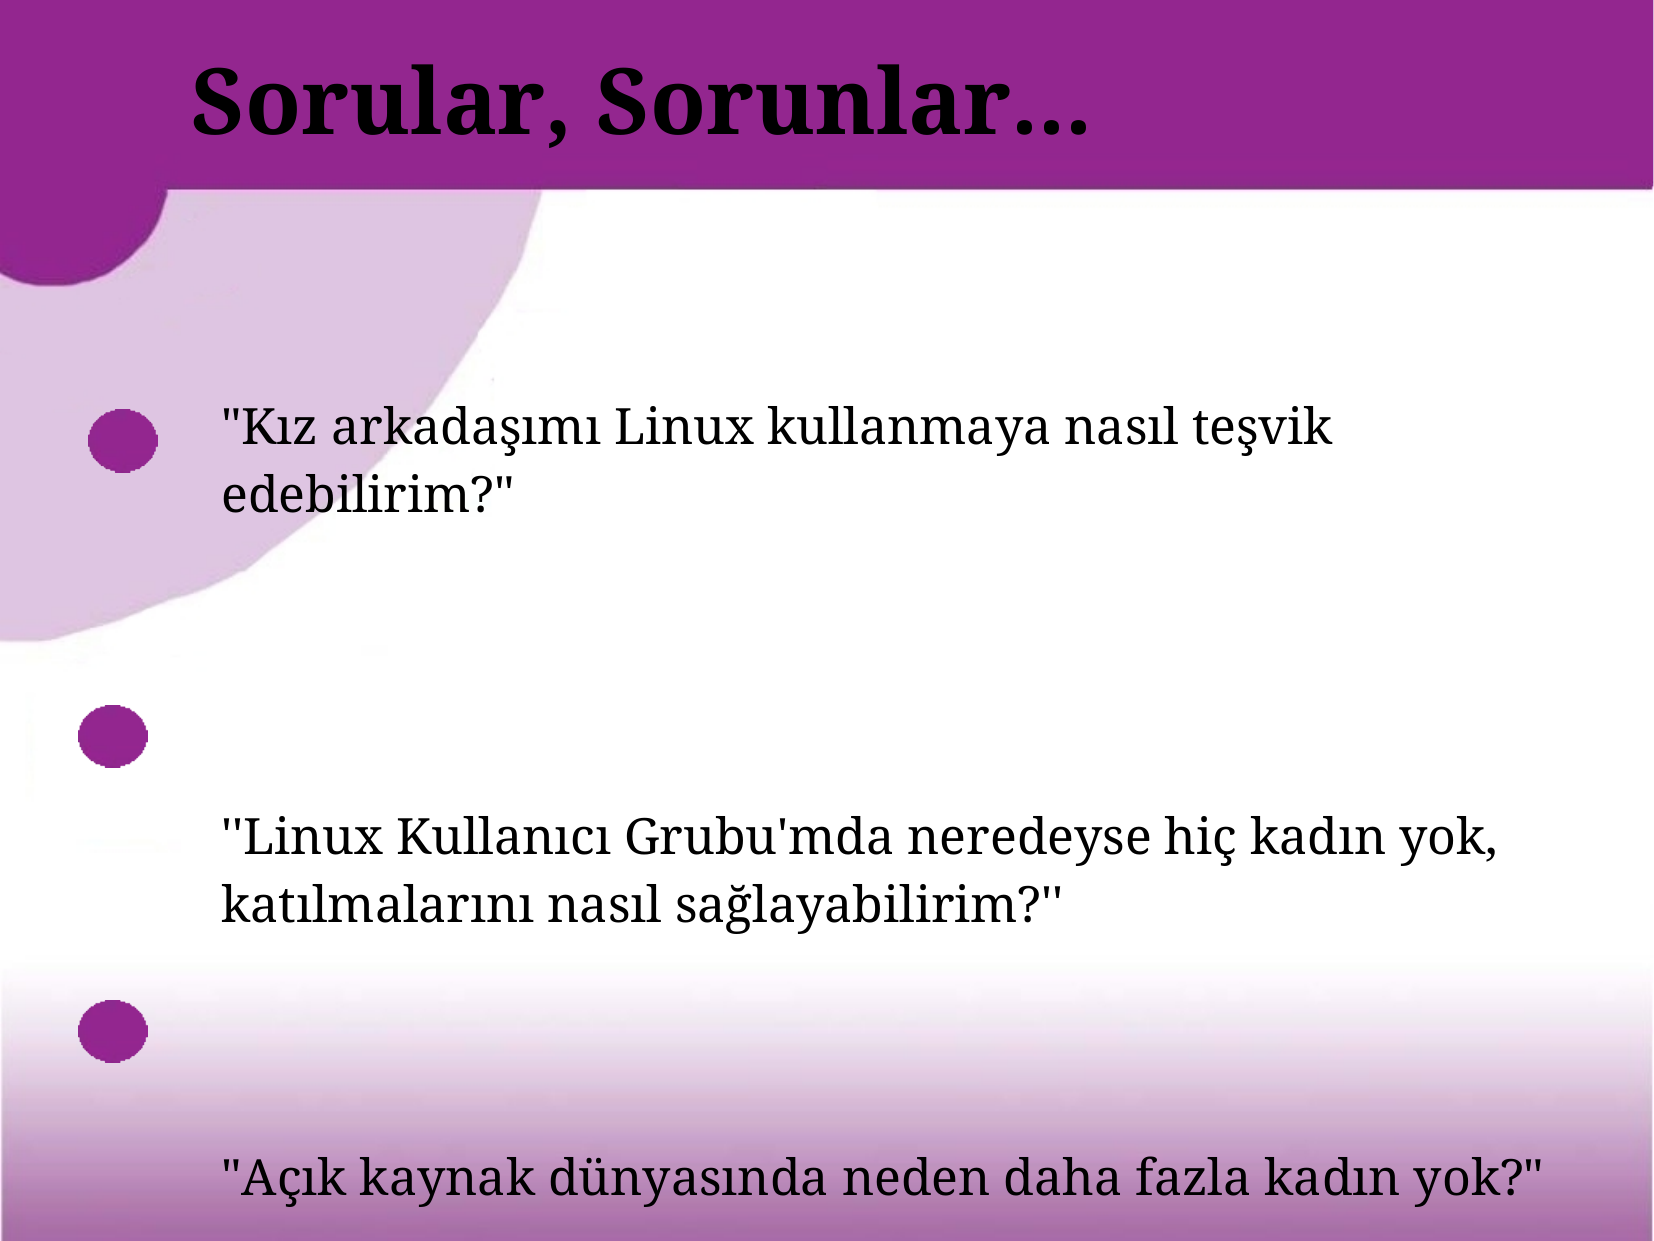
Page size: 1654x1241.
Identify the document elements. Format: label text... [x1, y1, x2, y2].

picture [0, 0, 1654, 1241]
text_box Sorular, Sorunlar... [177, 29, 1477, 152]
text_box "Kız arkadaşımı Linux kullanmaya nasıl teşvik edebilirim?" ''Linux Kullanıcı Grubu'mda neredeyse hiç kadın yok, katılmalarını nasıl sağlayabilirim?'' "Açık kaynak dünyasında neden daha fazla kadın yok?" [206, 383, 1565, 1156]
